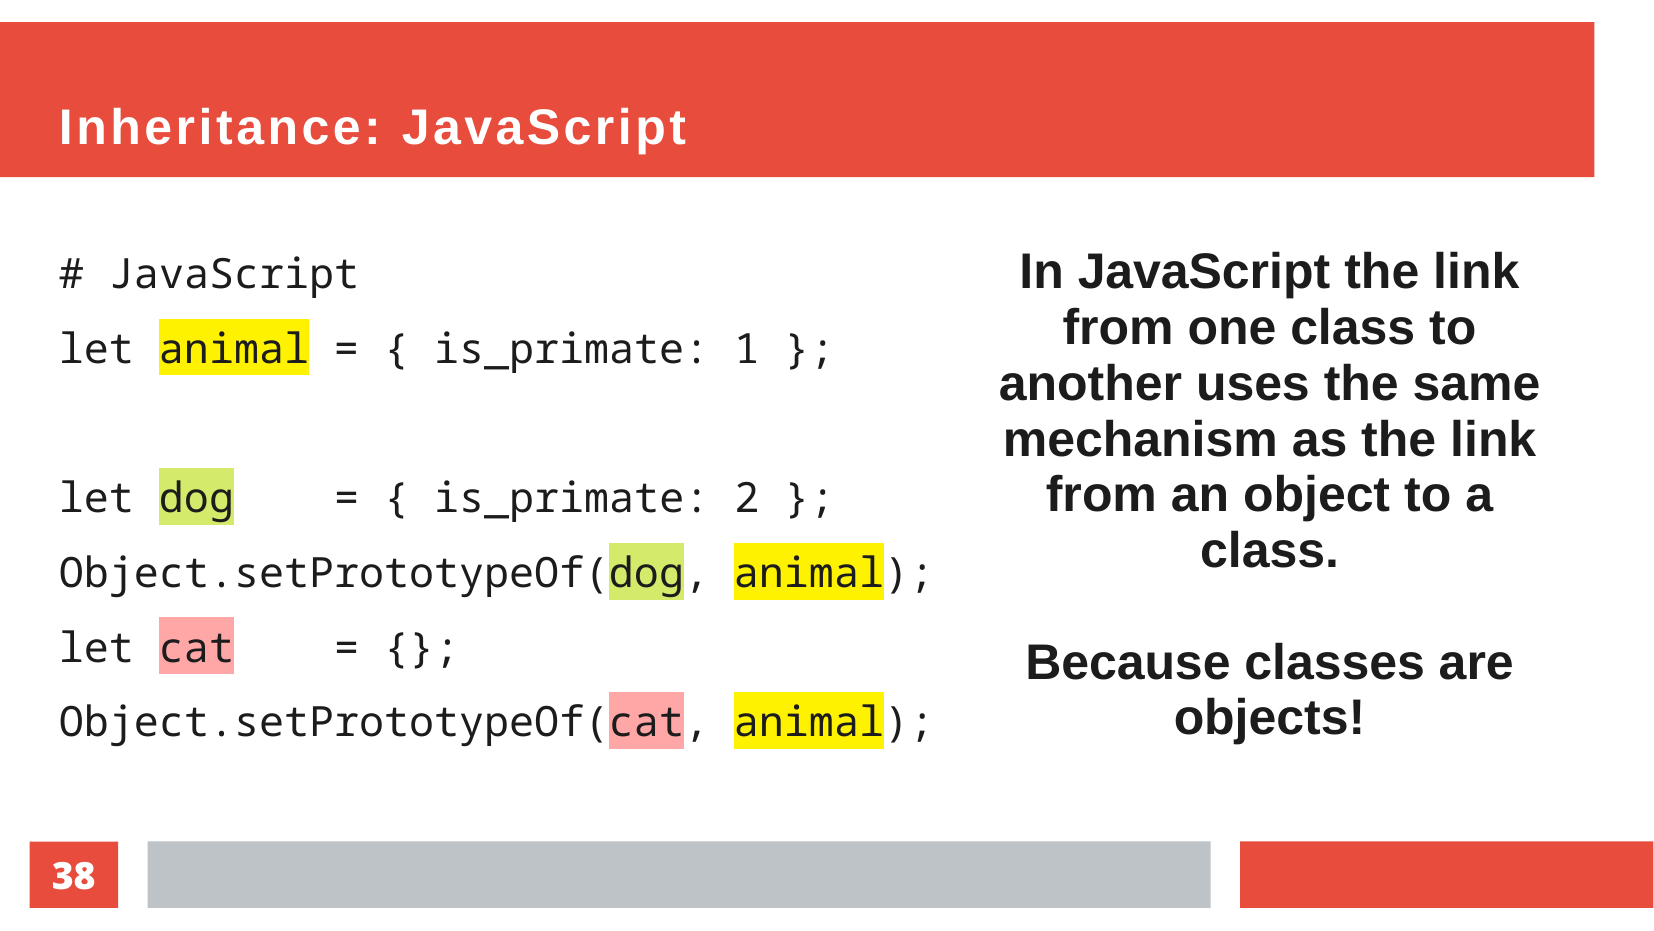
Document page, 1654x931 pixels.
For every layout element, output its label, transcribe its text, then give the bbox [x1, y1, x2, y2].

title Inheritance: JavaScript [59, 44, 1595, 156]
list # JavaScript let animal = { is_primate: 1 }; let dog = { is_primate: 2 }; Object.setPrototypeOf(dog, animal); let cat = {}; Object.setPrototypeOf(cat, animal); [59, 243, 973, 820]
list In JavaScript the link from one class to another uses the same mechanism as the link from an object to a class. Because classes are objects! [973, 243, 1566, 820]
